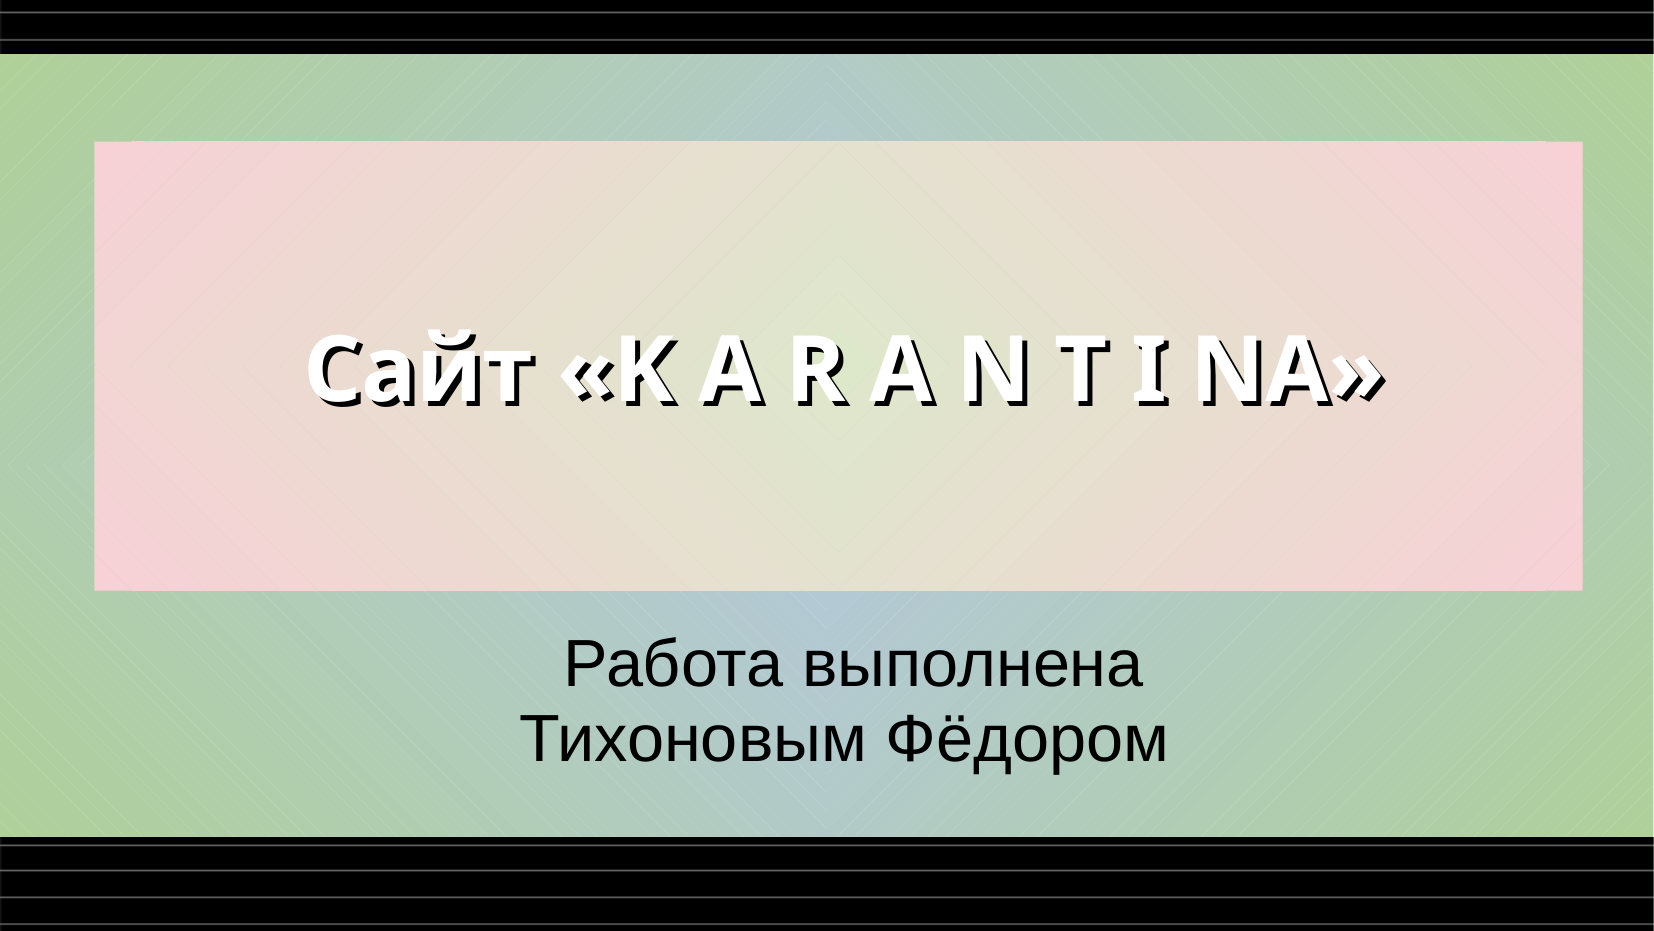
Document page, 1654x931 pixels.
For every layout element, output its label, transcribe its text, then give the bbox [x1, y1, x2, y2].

picture [0, 0, 1654, 54]
title Сайт «K A R A N T I NA» [94, 141, 1583, 591]
picture [0, 837, 1654, 931]
subtitle Работа выполнена Тихоновым Фёдором [519, 626, 1229, 851]
